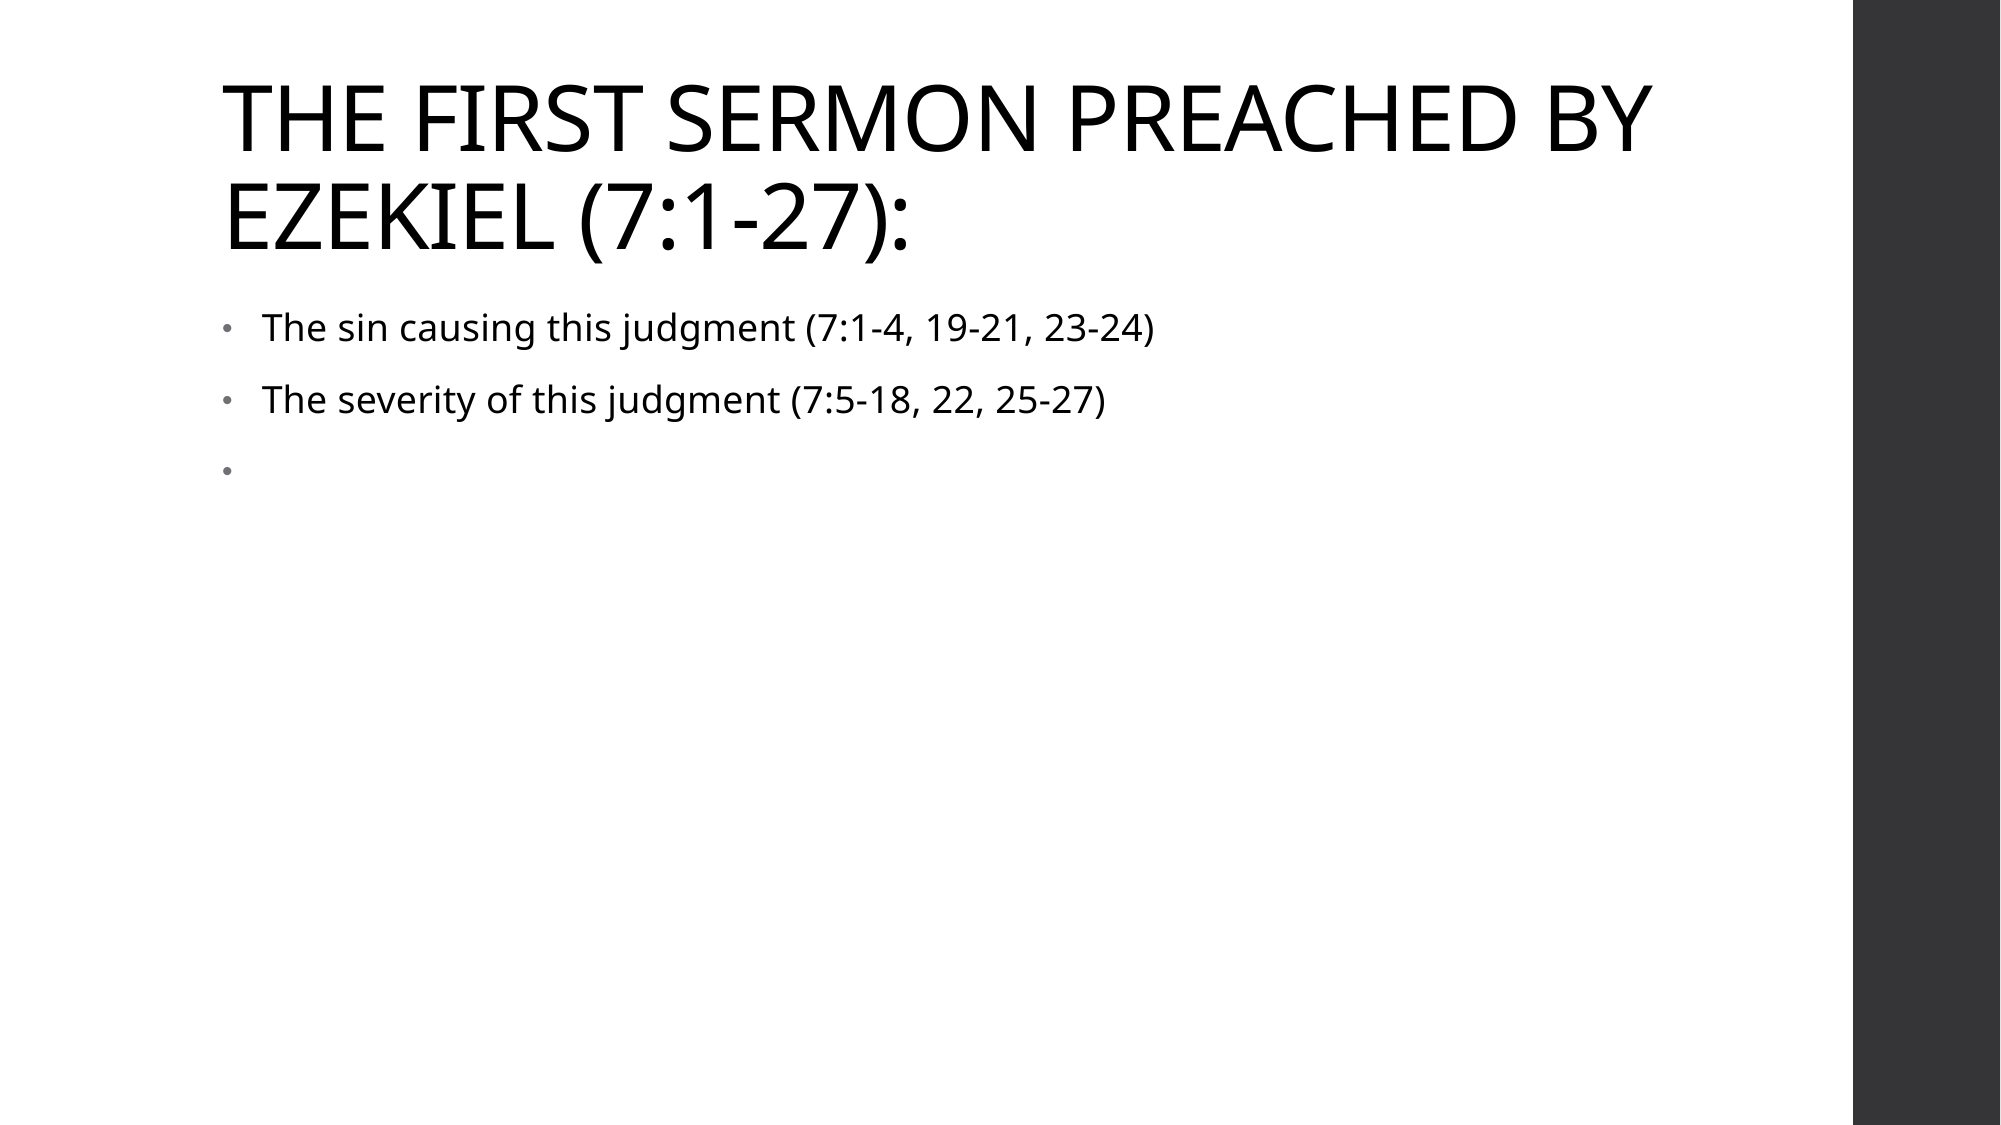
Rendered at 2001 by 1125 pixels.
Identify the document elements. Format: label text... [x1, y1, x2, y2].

title THE FIRST SERMON PREACHED BY EZEKIEL (7:1-27): [206, 60, 1797, 278]
list The sin causing this judgment (7:1-4, 19-21, 23-24) The severity of this judgment (7:5-18, 22, 25-27) [206, 299, 1617, 1014]
